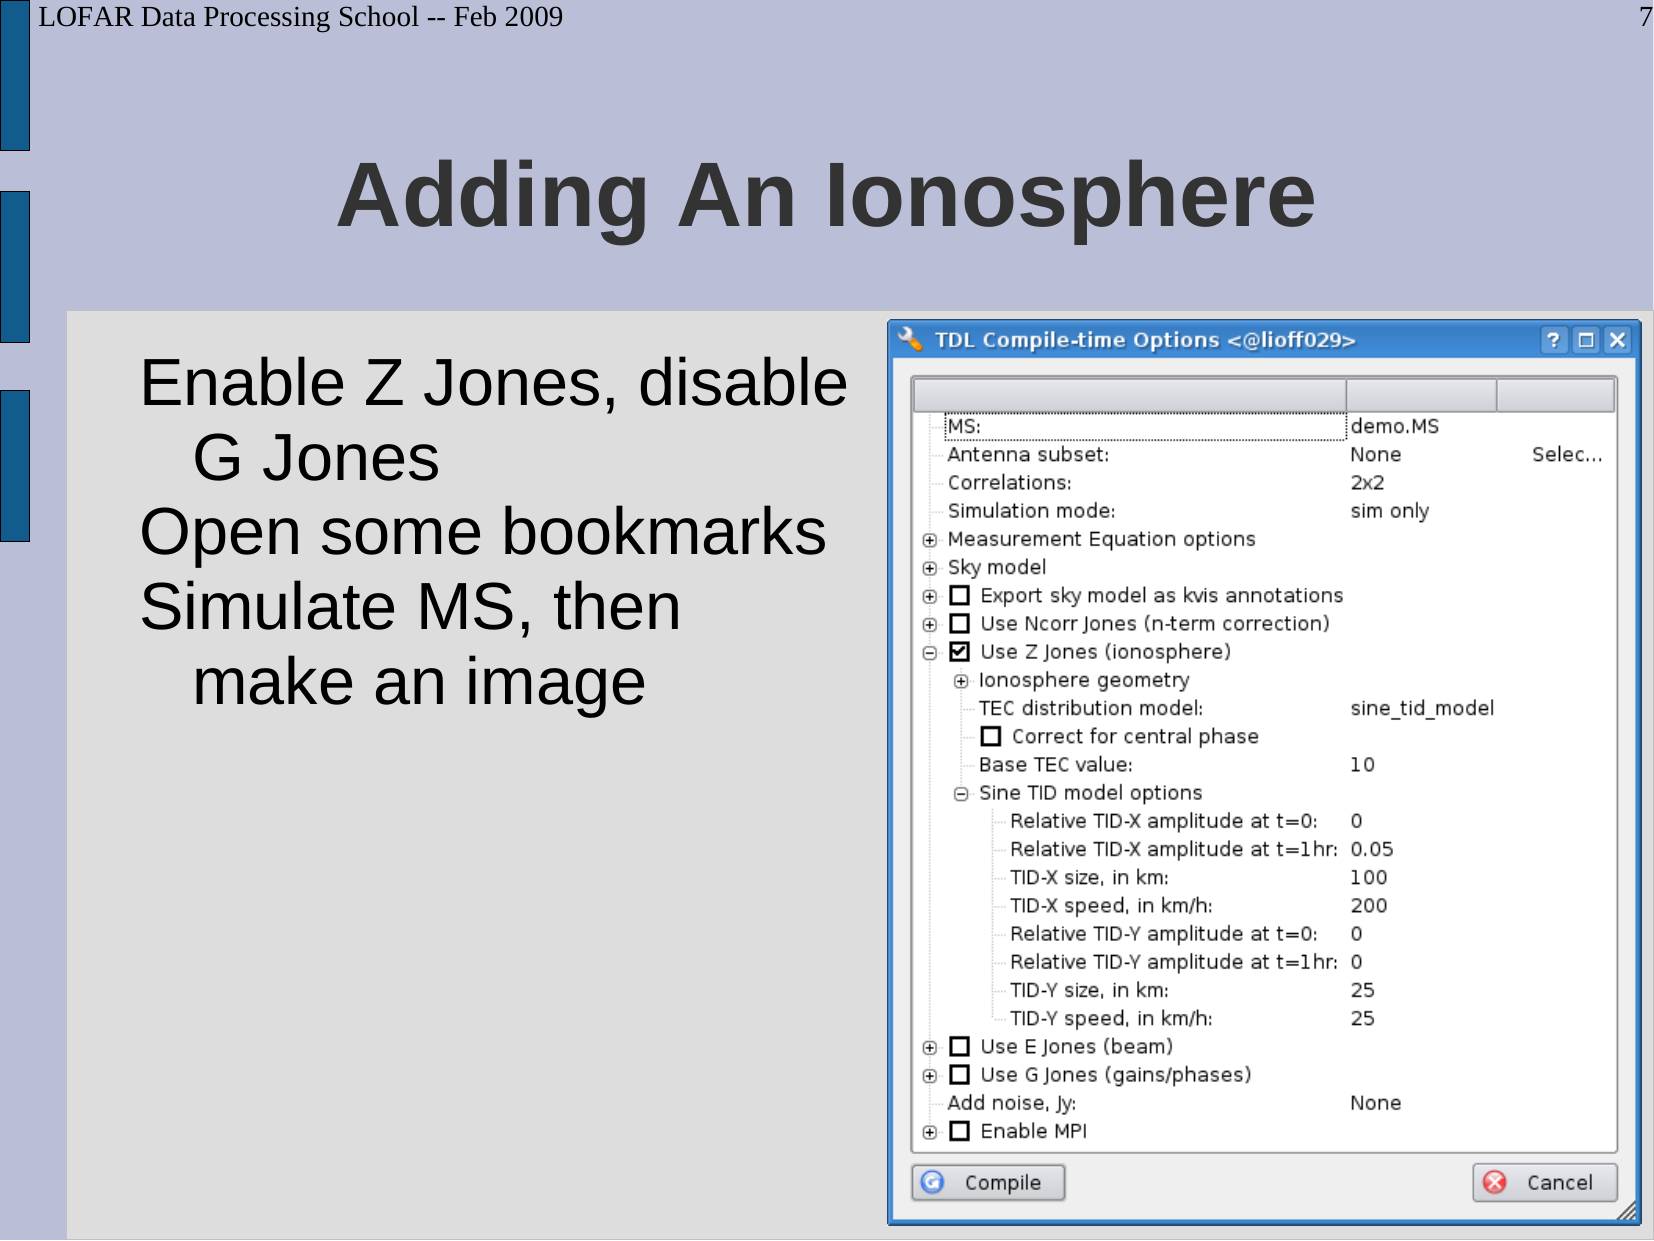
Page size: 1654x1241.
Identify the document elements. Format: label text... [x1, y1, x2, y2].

picture [887, 319, 1642, 1226]
title Adding An Ionosphere [121, 91, 1534, 299]
list Enable Z Jones, disable G Jones Open some bookmarks Simulate MS, then make an image [121, 344, 863, 1127]
